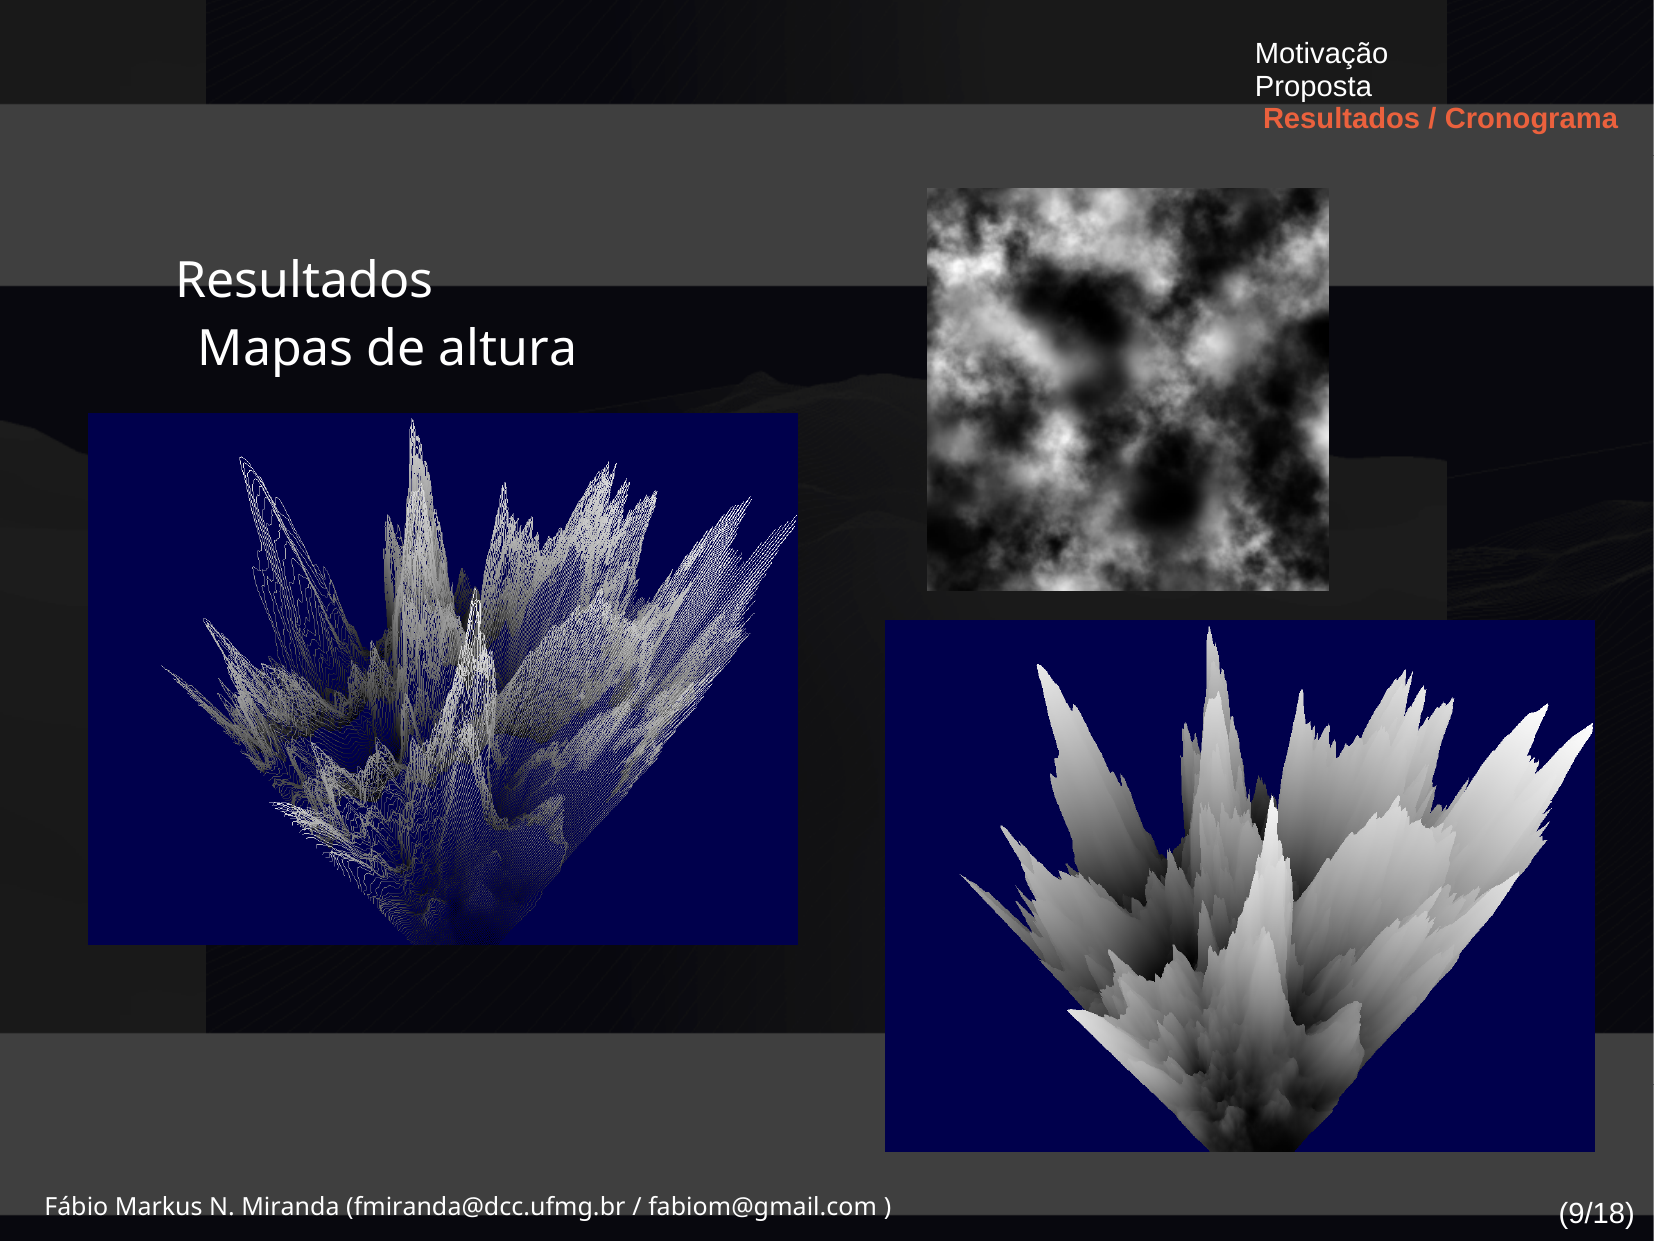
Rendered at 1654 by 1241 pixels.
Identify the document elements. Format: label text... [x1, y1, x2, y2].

text_box Fábio Markus N. Miranda (fmiranda@dcc.ufmg.br / fabiom@gmail.com ) [29, 1181, 975, 1227]
picture [0, 0, 1654, 1241]
text_box Motivação Proposta Resultados / Cronograma [1240, 29, 1644, 144]
text_box Resultados Mapas de altura [147, 236, 1516, 1063]
text_box (9/18) [1535, 1189, 1654, 1237]
